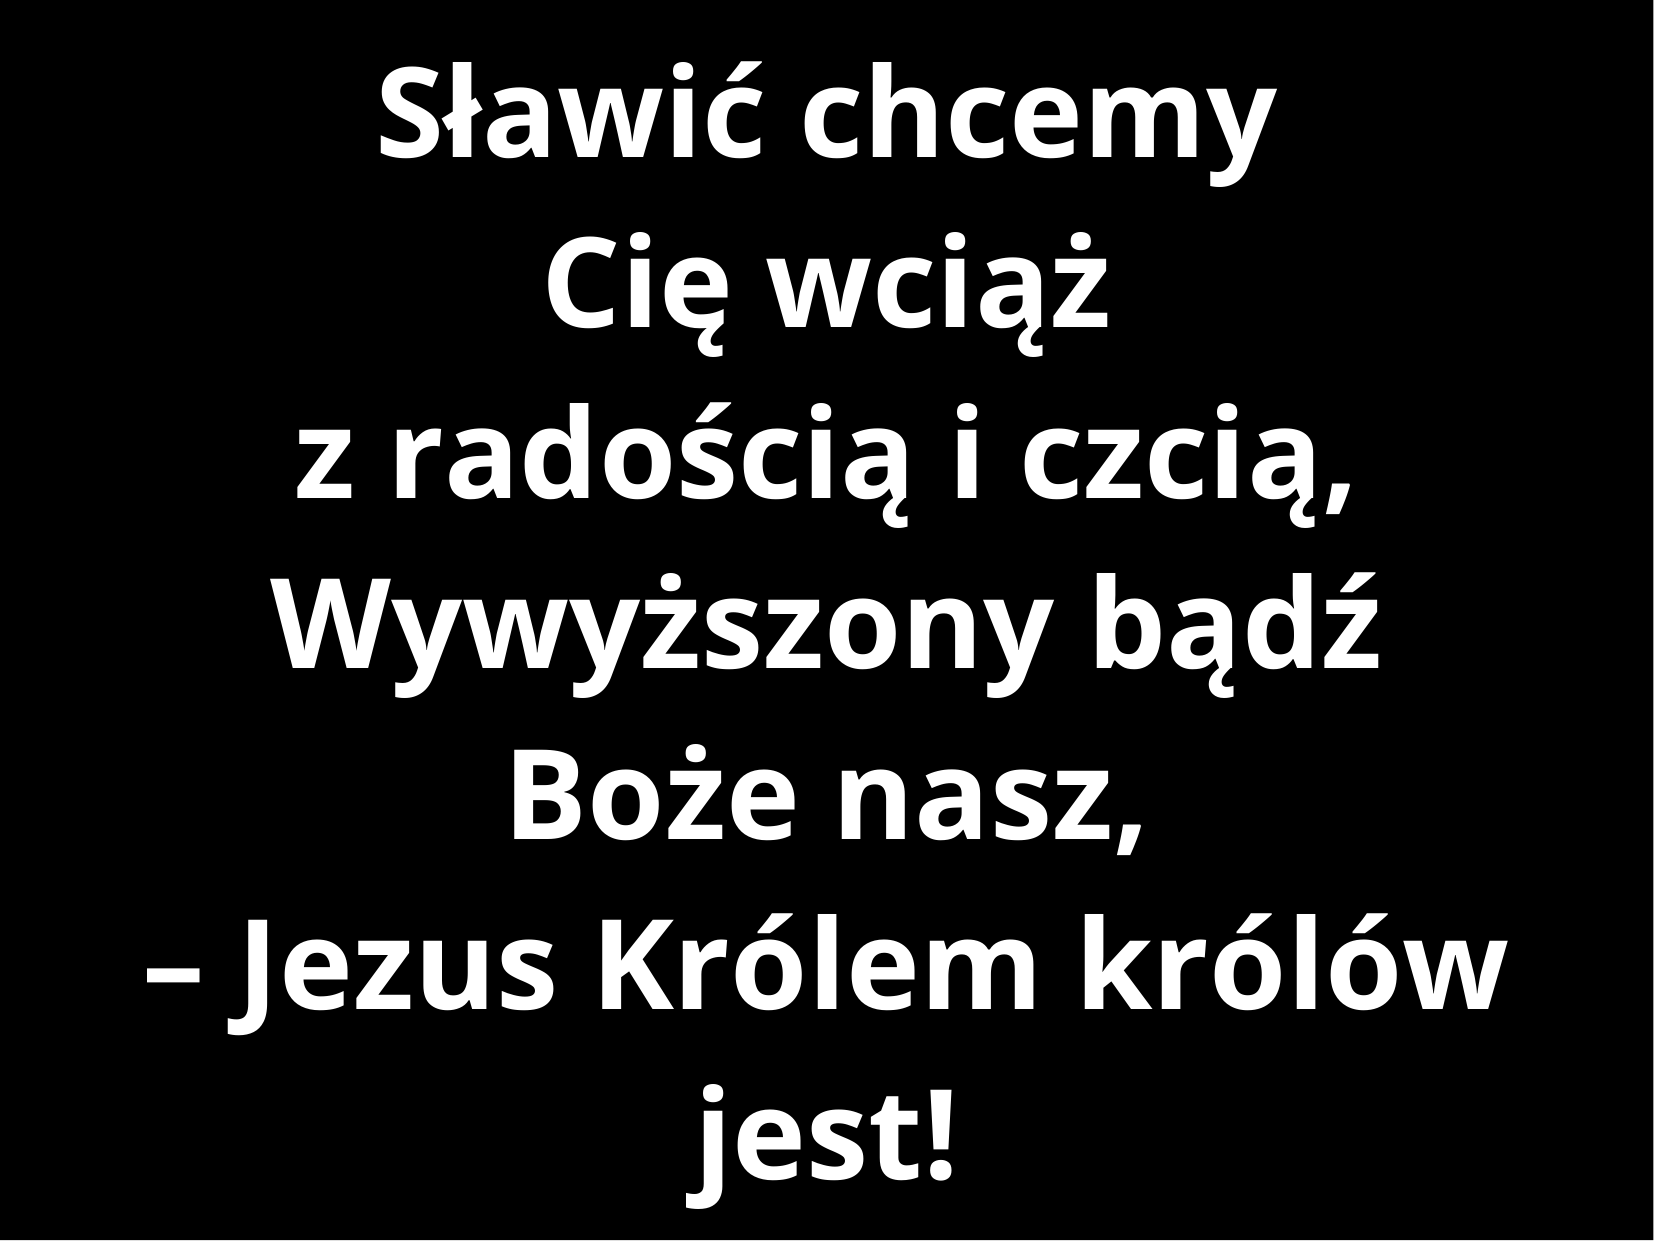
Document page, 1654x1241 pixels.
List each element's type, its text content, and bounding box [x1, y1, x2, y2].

title Sławić chcemy Cię wciąż z radością i czcią, Wywyższony bądź Boże nasz, – Jezus Królem królów jest! [0, 0, 1654, 1241]
